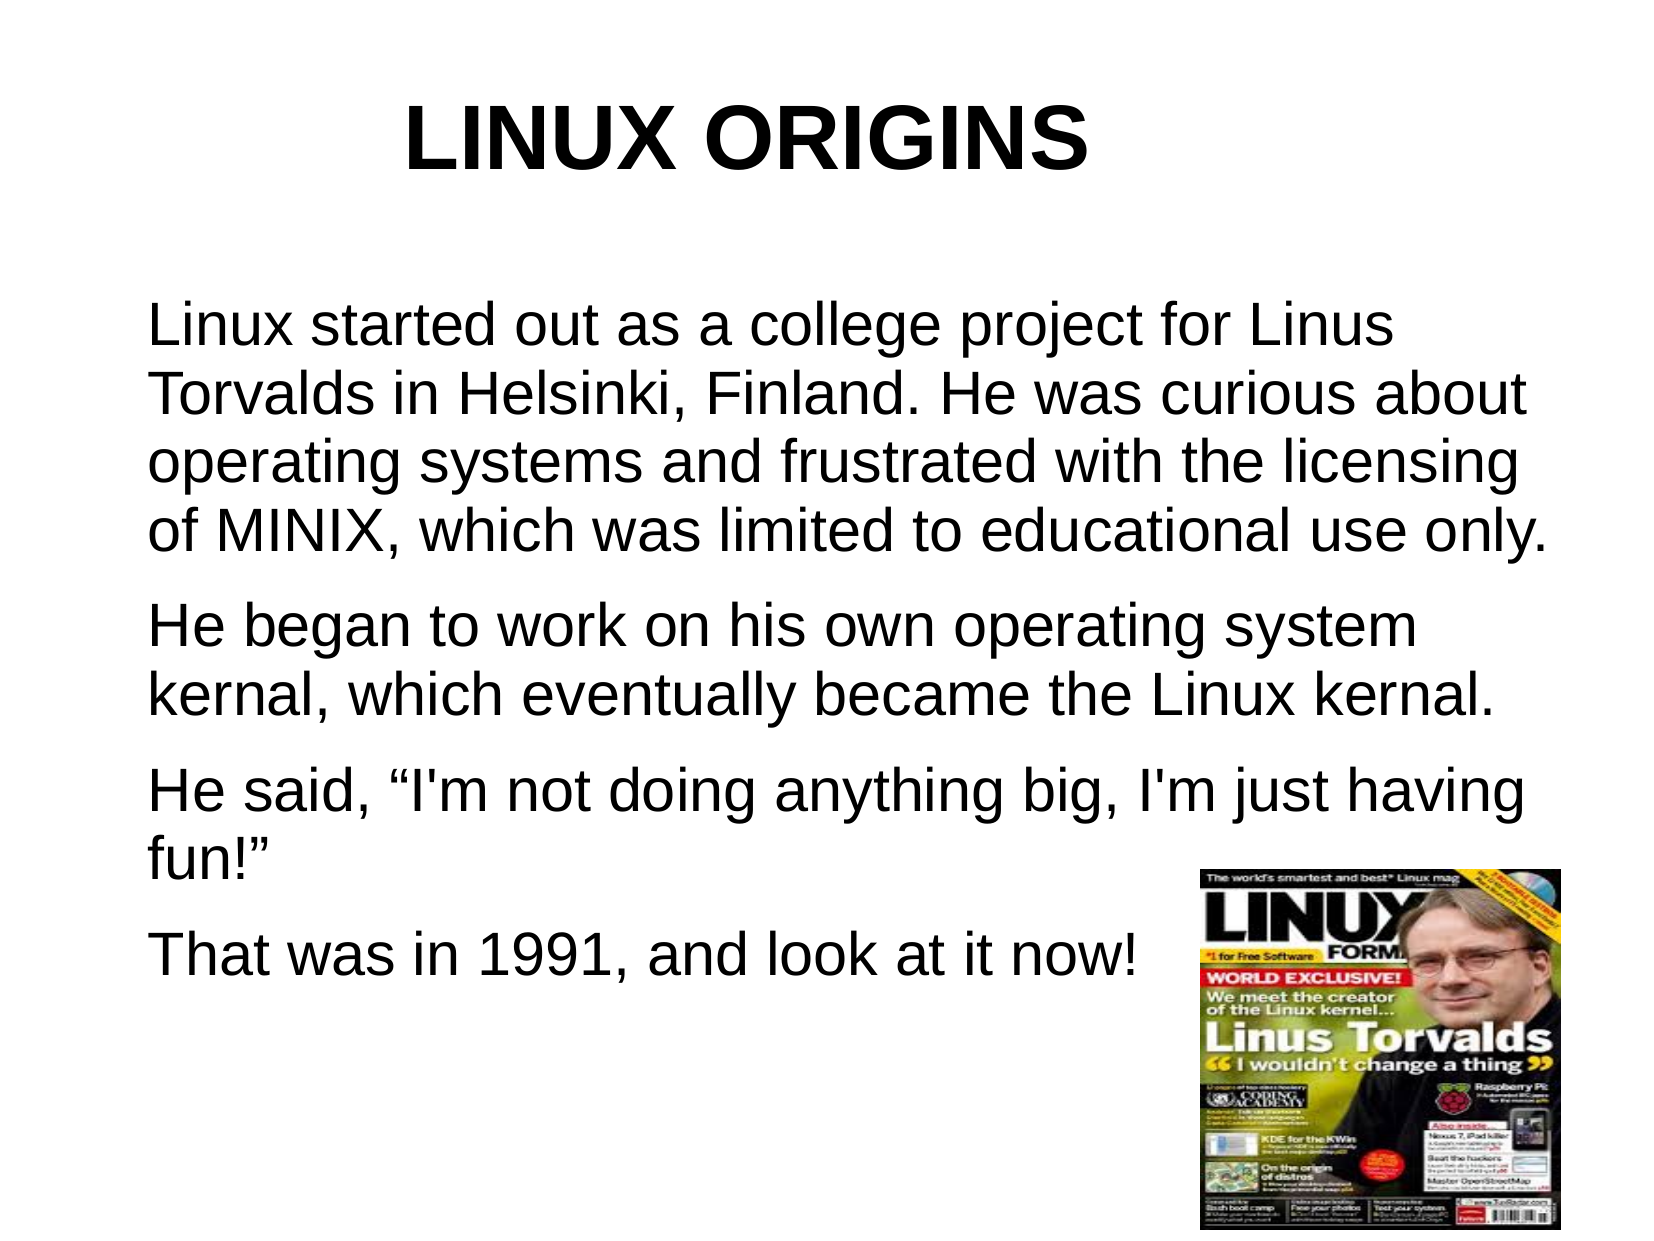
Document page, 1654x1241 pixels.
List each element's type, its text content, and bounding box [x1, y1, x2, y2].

picture [1200, 869, 1561, 1231]
title LINUX ORIGINS [82, 47, 1412, 229]
list Linux started out as a college project for Linus Torvalds in Helsinki, Finland. He was curious about operating systems and frustrated with the licensing of MINIX, which was limited to educational use only. He began to work on his own operating system kernal, which eventually became the Linux kernal. He said, “I'm not doing anything big, I'm just having fun!” That was in 1991, and look at it now! [82, 290, 1571, 1010]
